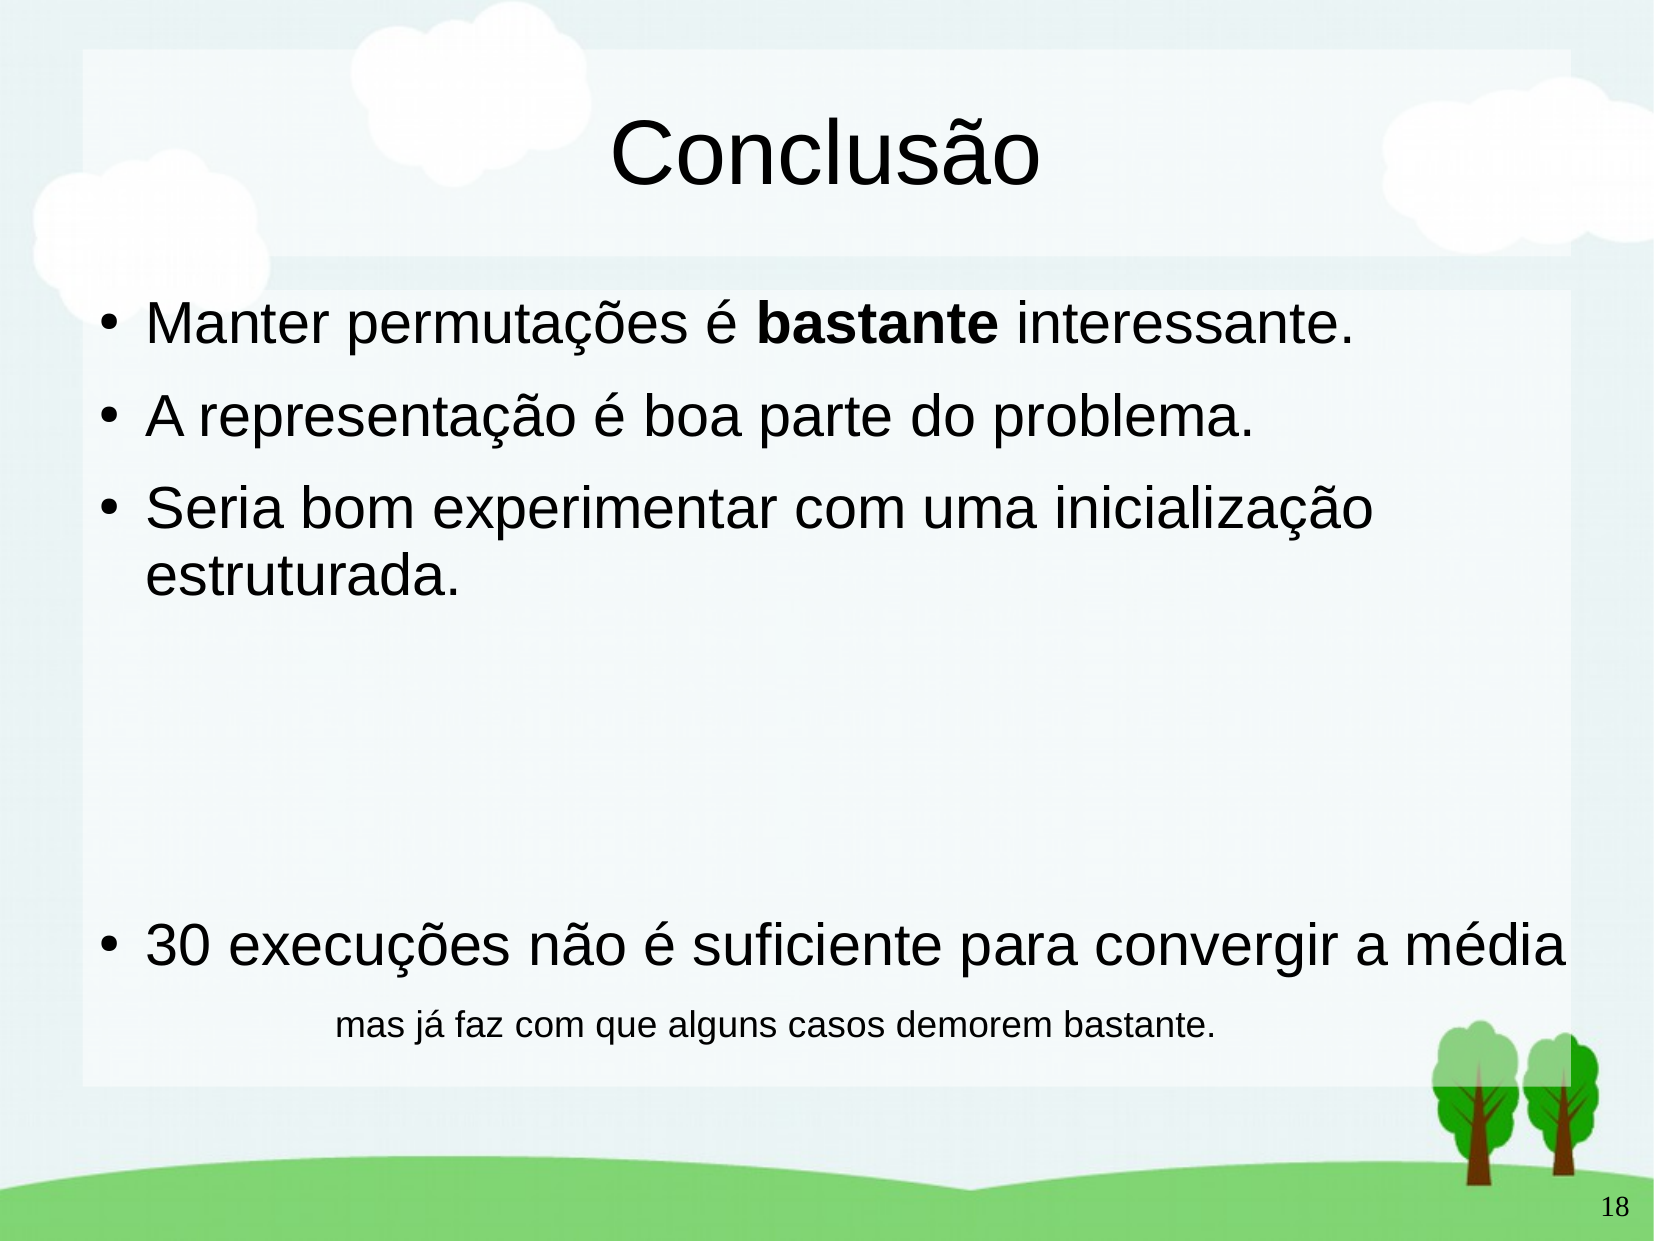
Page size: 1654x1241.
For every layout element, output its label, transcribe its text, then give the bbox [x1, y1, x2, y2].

list Manter permutações é bastante interessante. A representação é boa parte do problema. Seria bom experimentar com uma inicialização estruturada. 30 execuções não é suficiente para convergir a média mas já faz com que alguns casos demorem bastante. [82, 290, 1571, 1087]
title Conclusão [82, 49, 1571, 257]
picture [0, 0, 1654, 1241]
